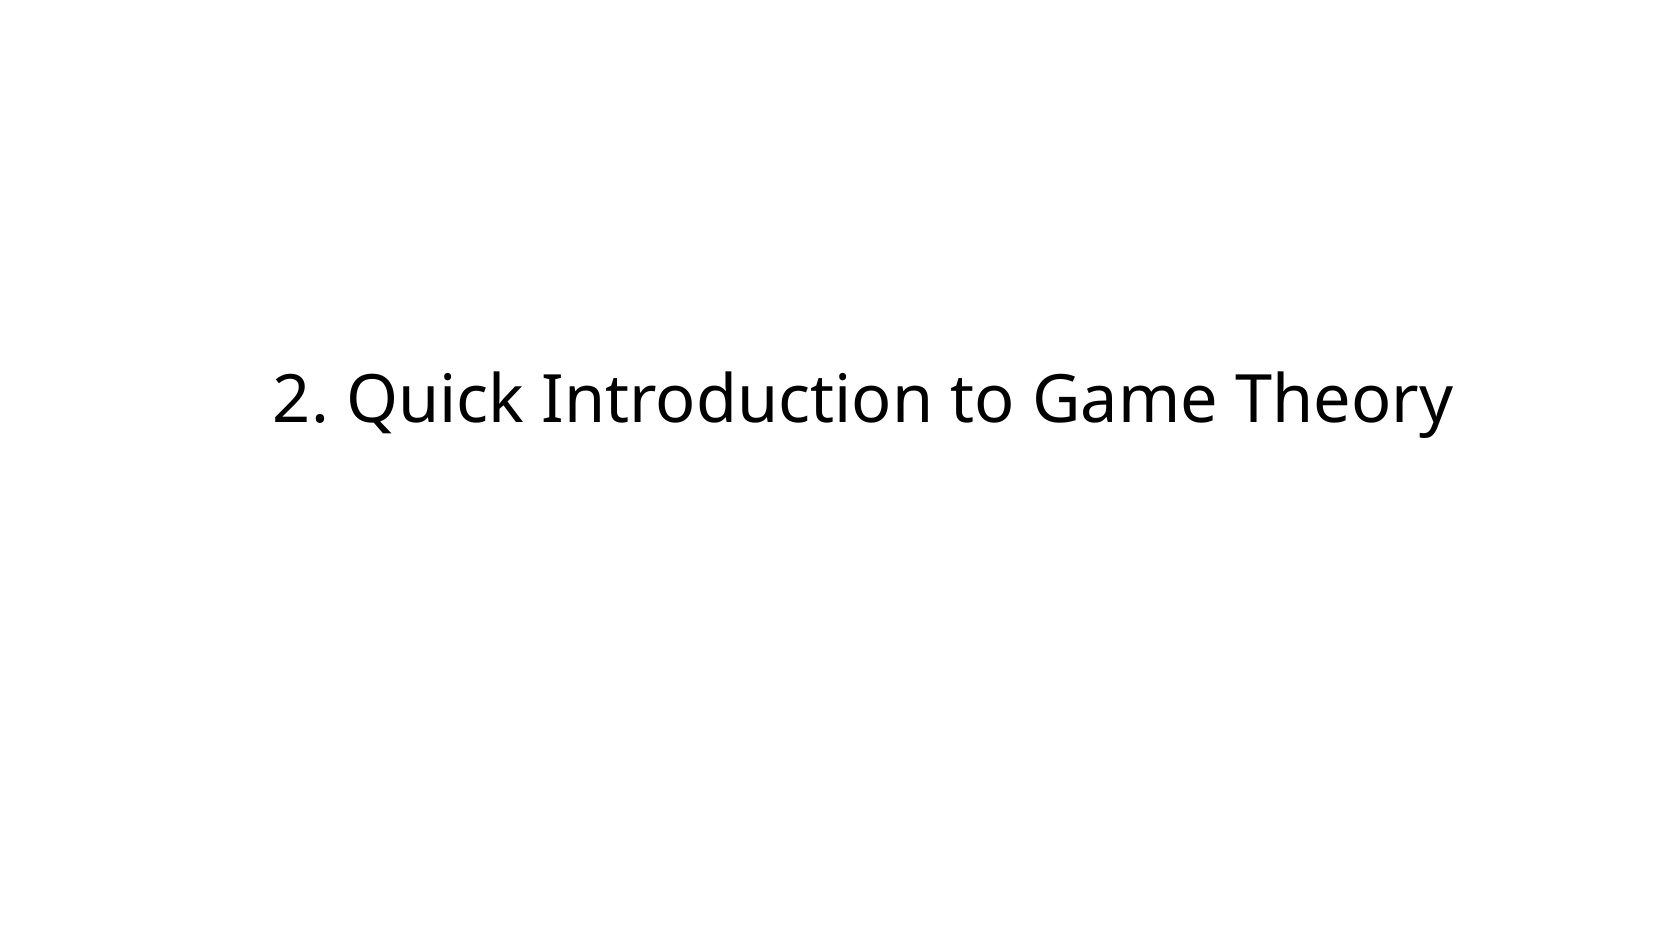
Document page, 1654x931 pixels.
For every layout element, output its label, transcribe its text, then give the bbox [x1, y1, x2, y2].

subtitle 2. Quick Introduction to Game Theory [82, 37, 1571, 757]
